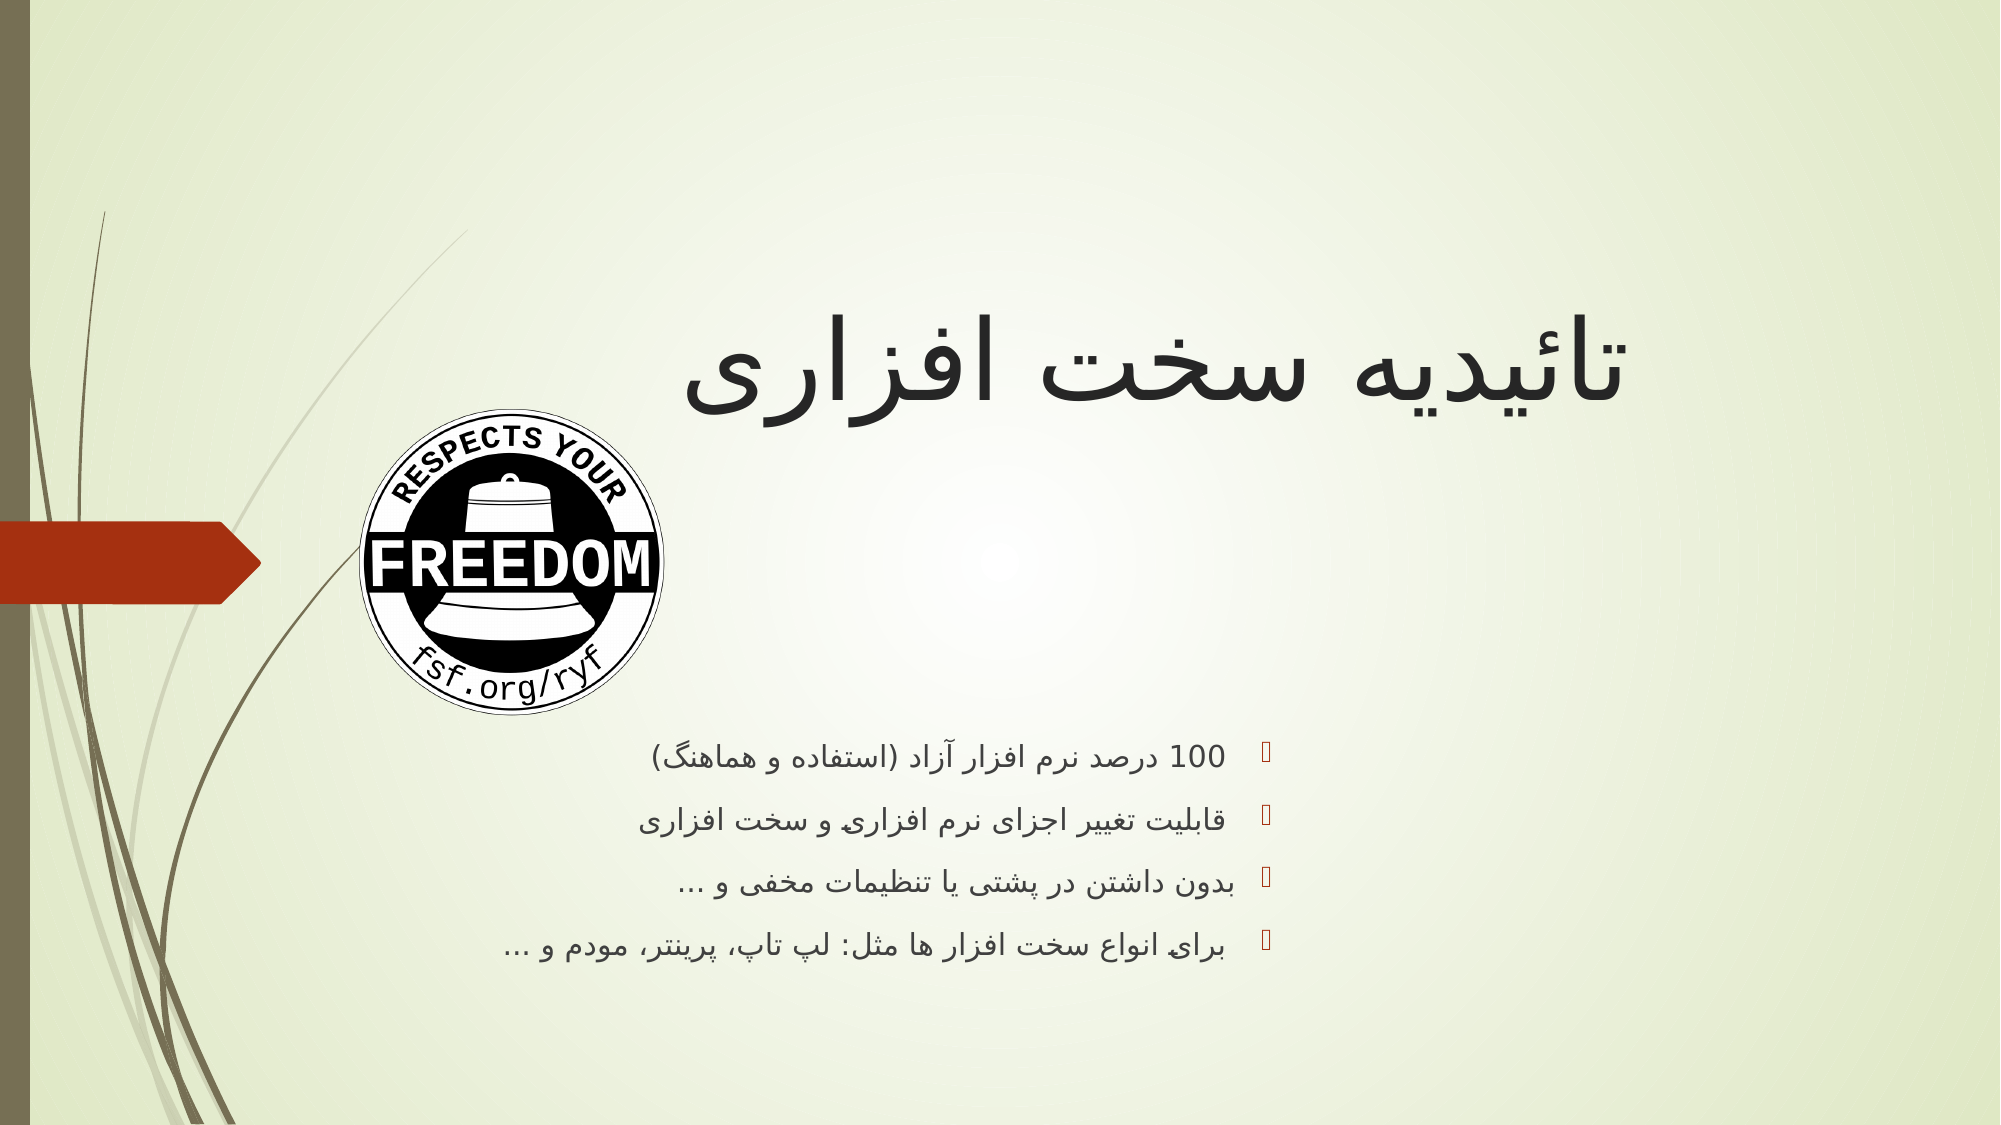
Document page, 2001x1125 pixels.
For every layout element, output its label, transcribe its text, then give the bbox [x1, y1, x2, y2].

title تائیدیه سخت افزاری [511, 282, 1974, 577]
picture [337, 387, 686, 737]
list 100 درصد نرم افزار آزاد (استفاده و هماهنگ) قابلیت تغییر اجزای نرم افزاری و سخت افزاری بدون داشتن در پشتی یا تنظیمات مخفی و ... برای انواع سخت افزار ها مثل: لپ تاپ، پرینتر، مودم و ... [323, 576, 1786, 1021]
